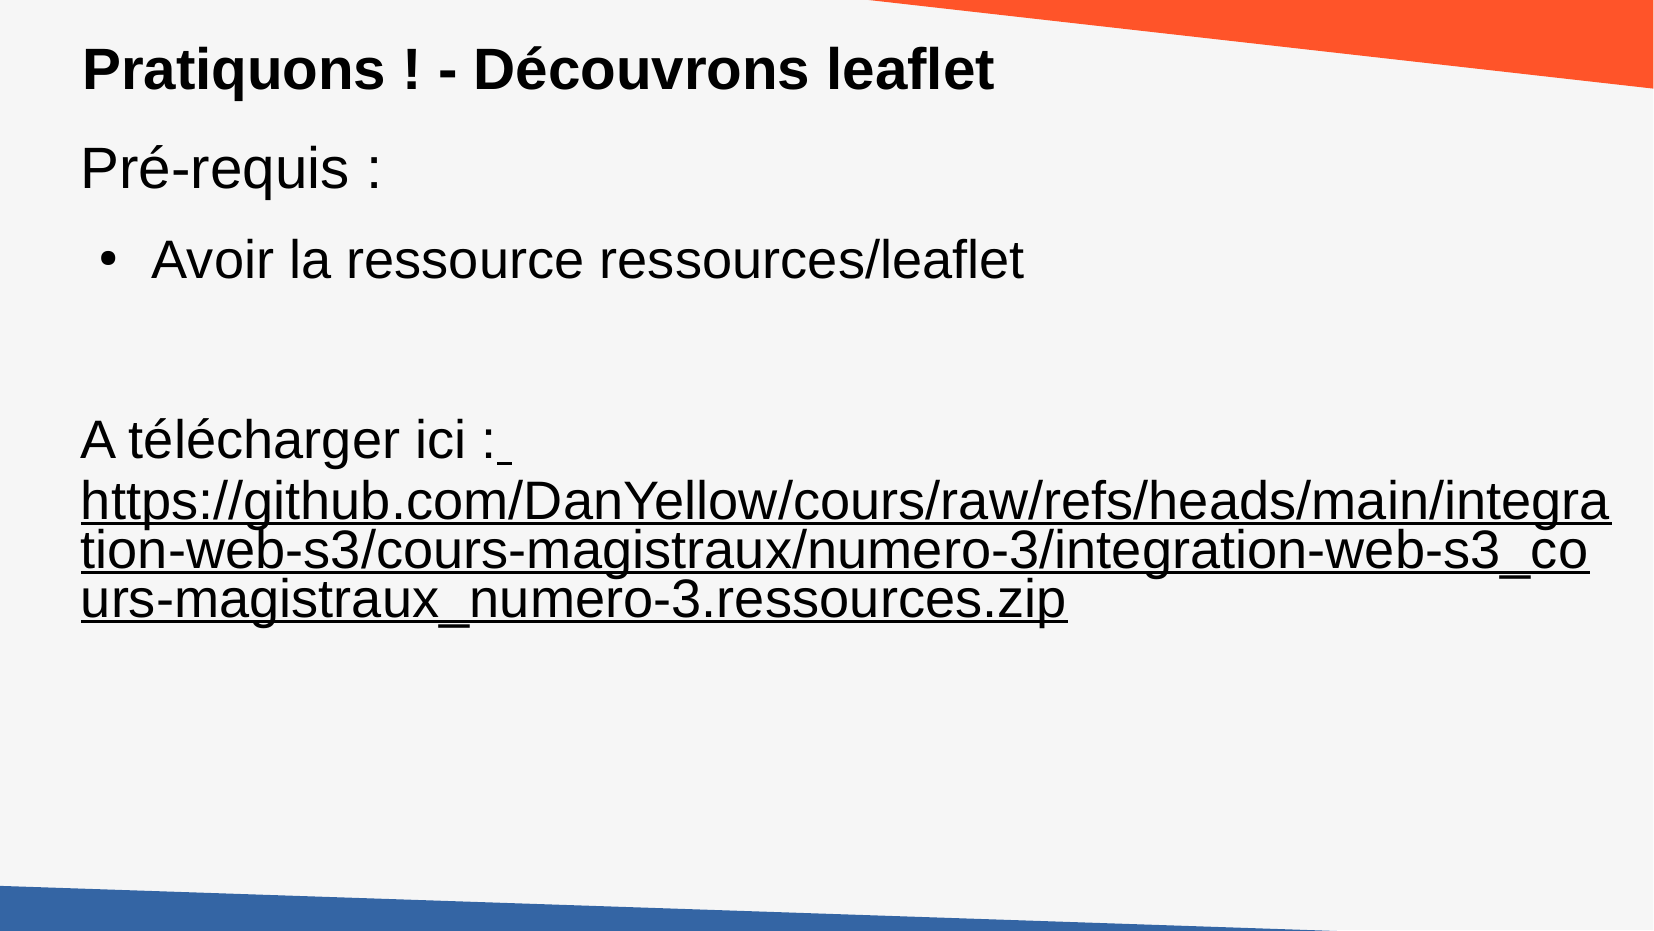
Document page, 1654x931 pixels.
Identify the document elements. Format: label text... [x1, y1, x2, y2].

text_box [868, 0, 1654, 89]
text_box [0, 885, 1337, 931]
title Pratiquons ! - Découvrons leaflet [82, 37, 1571, 114]
list Pré-requis : Avoir la ressource ressources/leaflet A télécharger ici : https://github.com/DanYellow/cours/raw/refs/heads/main/integration-web-s3/cours-magistraux/numero-3/integration-web-s3_cours-magistraux_numero-3.ressources.zip [80, 135, 1620, 721]
